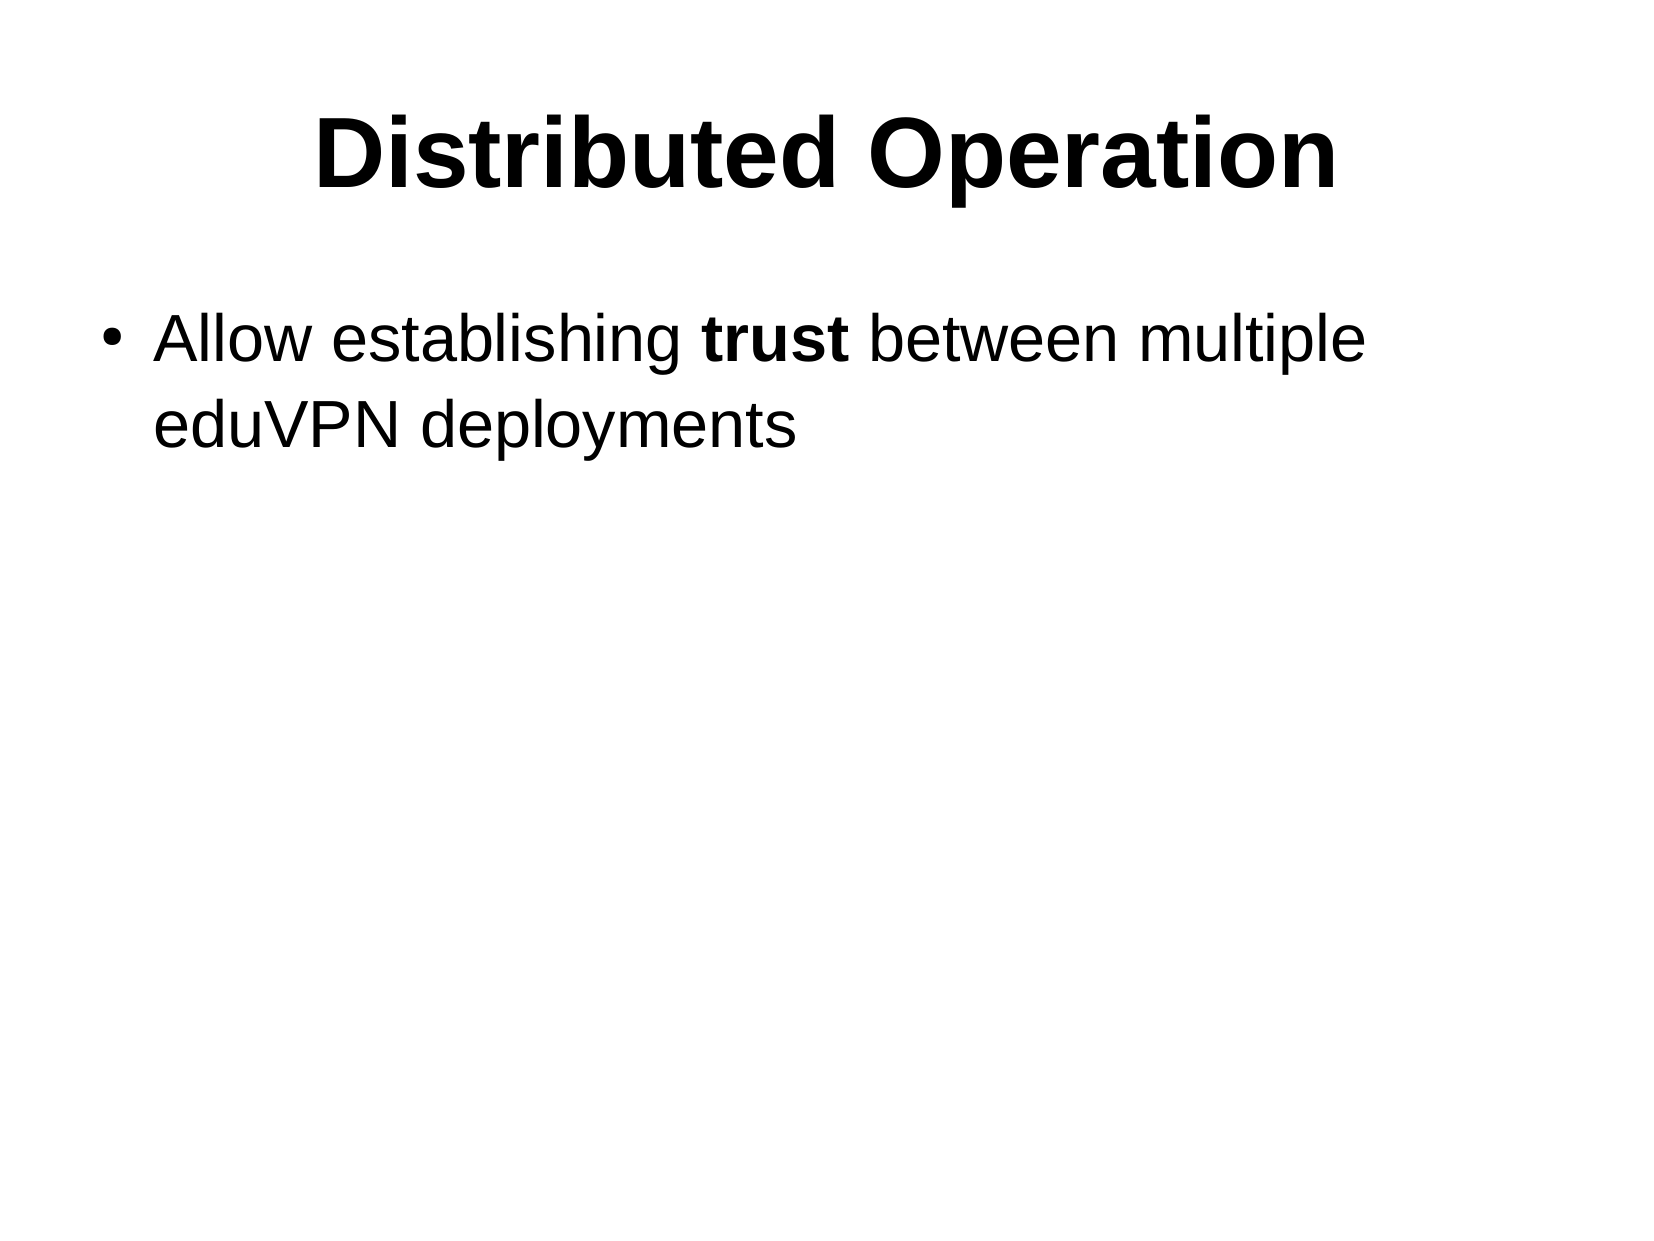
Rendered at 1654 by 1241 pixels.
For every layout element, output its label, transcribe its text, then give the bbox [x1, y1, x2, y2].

list Allow establishing trust between multiple eduVPN deployments [82, 290, 1571, 1010]
title Distributed Operation [82, 49, 1571, 257]
